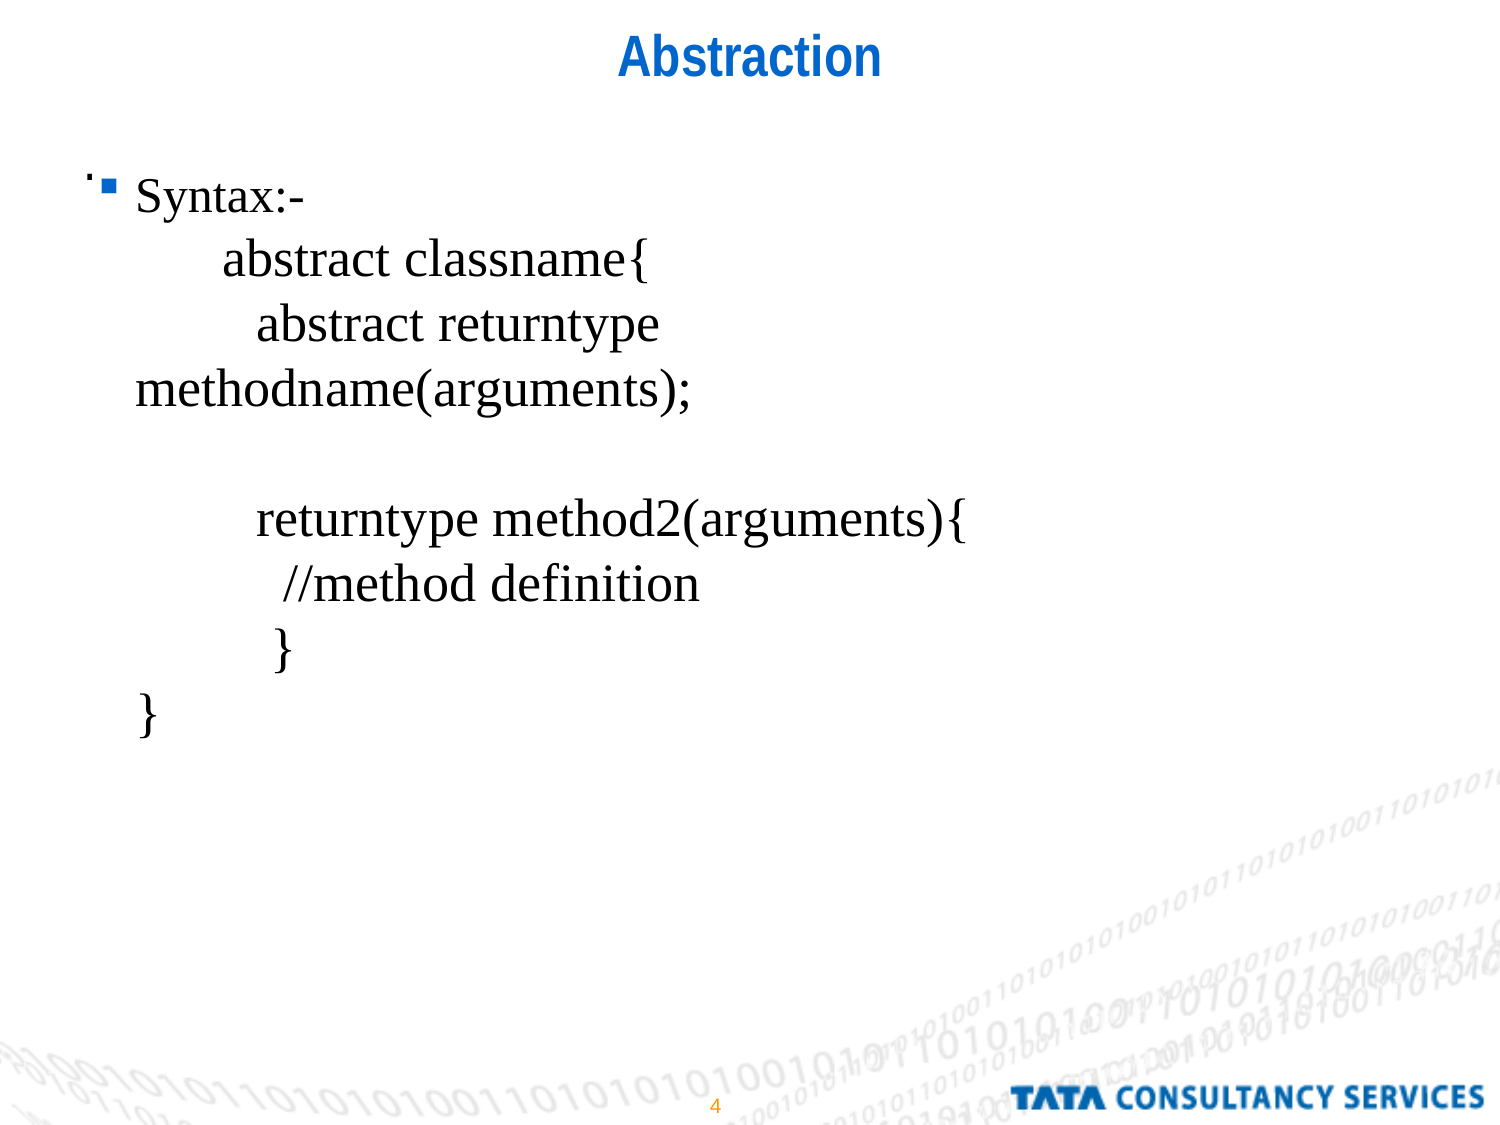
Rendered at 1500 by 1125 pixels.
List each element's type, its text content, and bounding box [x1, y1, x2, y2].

title Abstraction [0, 10, 1500, 85]
text_box Syntax:- abstract classname{ abstract returntype methodname(arguments); returntype method2(arguments){ //method definition } } [82, 155, 1155, 804]
text_box . [68, 107, 1448, 1005]
picture [0, 755, 1500, 1125]
